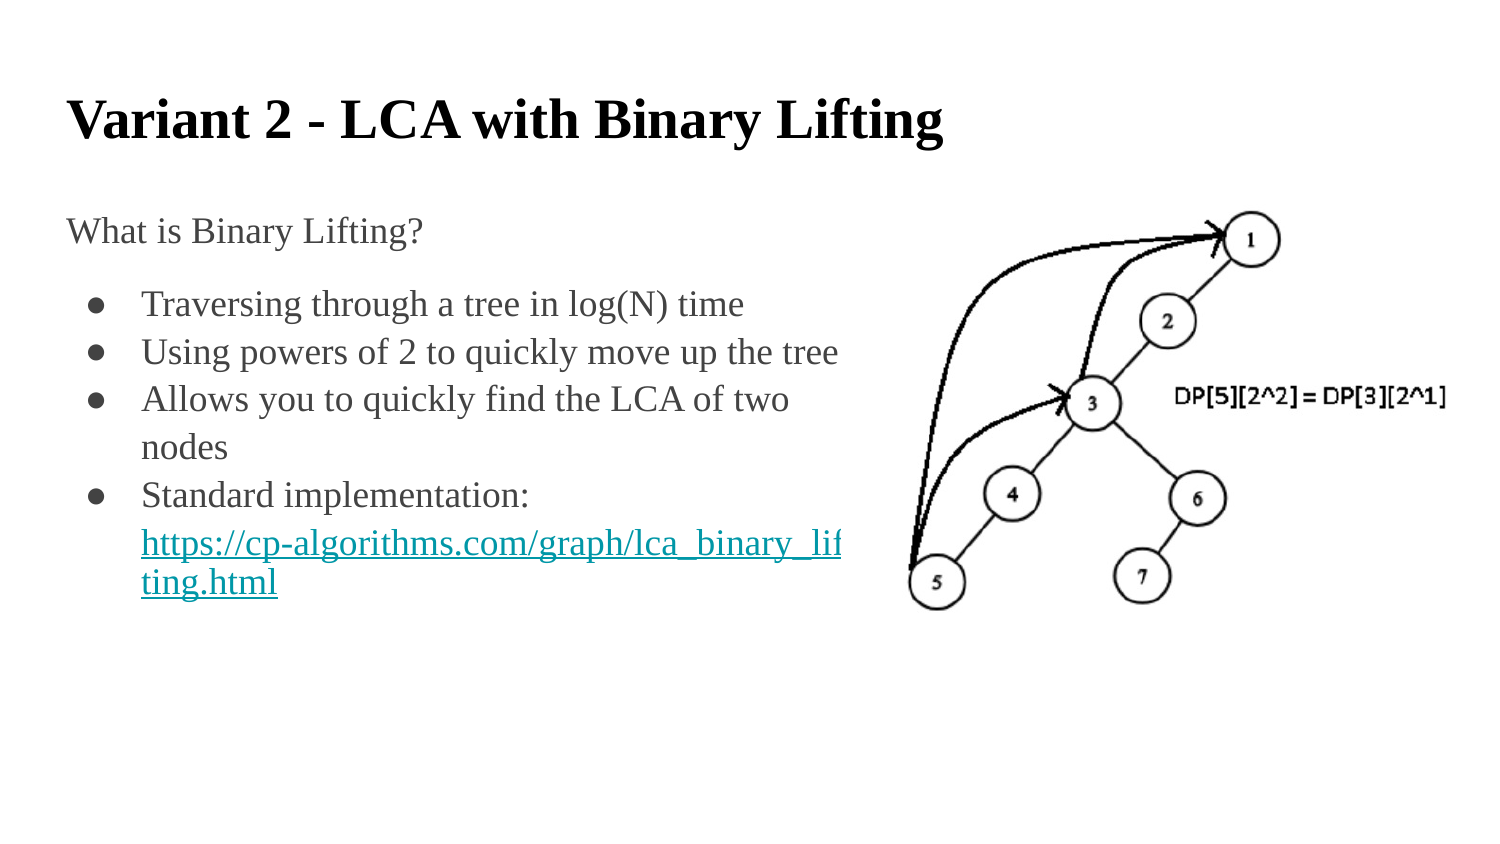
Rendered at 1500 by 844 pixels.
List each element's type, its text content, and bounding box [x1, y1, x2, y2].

list What is Binary Lifting? Traversing through a tree in log(N) time Using powers of 2 to quickly move up the tree Allows you to quickly find the LCA of two nodes Standard implementation: https://cp-algorithms.com/graph/lca_binary_lifting.html [51, 189, 867, 750]
title Variant 2 - LCA with Binary Lifting [51, 72, 1449, 167]
picture [841, 188, 1479, 636]
